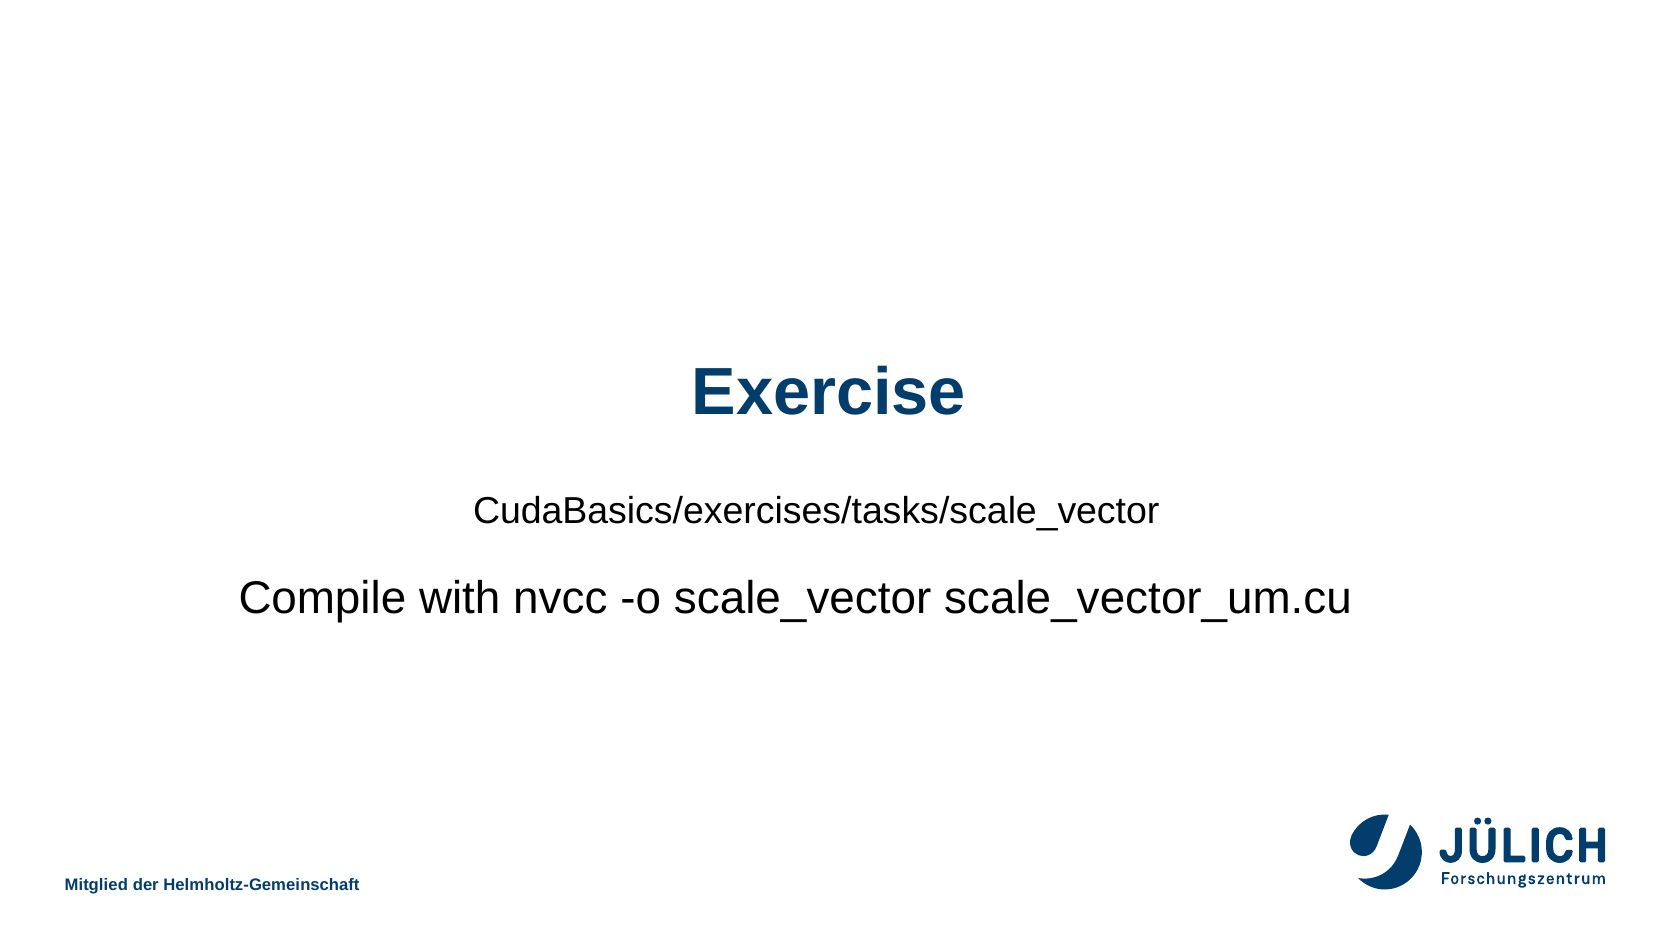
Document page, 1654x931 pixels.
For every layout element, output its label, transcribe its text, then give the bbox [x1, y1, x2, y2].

text_box CudaBasics/exercises/tasks/scale_vector [458, 482, 1196, 543]
subtitle Exercise [52, 43, 1606, 740]
text_box Compile with nvcc -o scale_vector scale_vector_um.cu [223, 564, 1368, 635]
